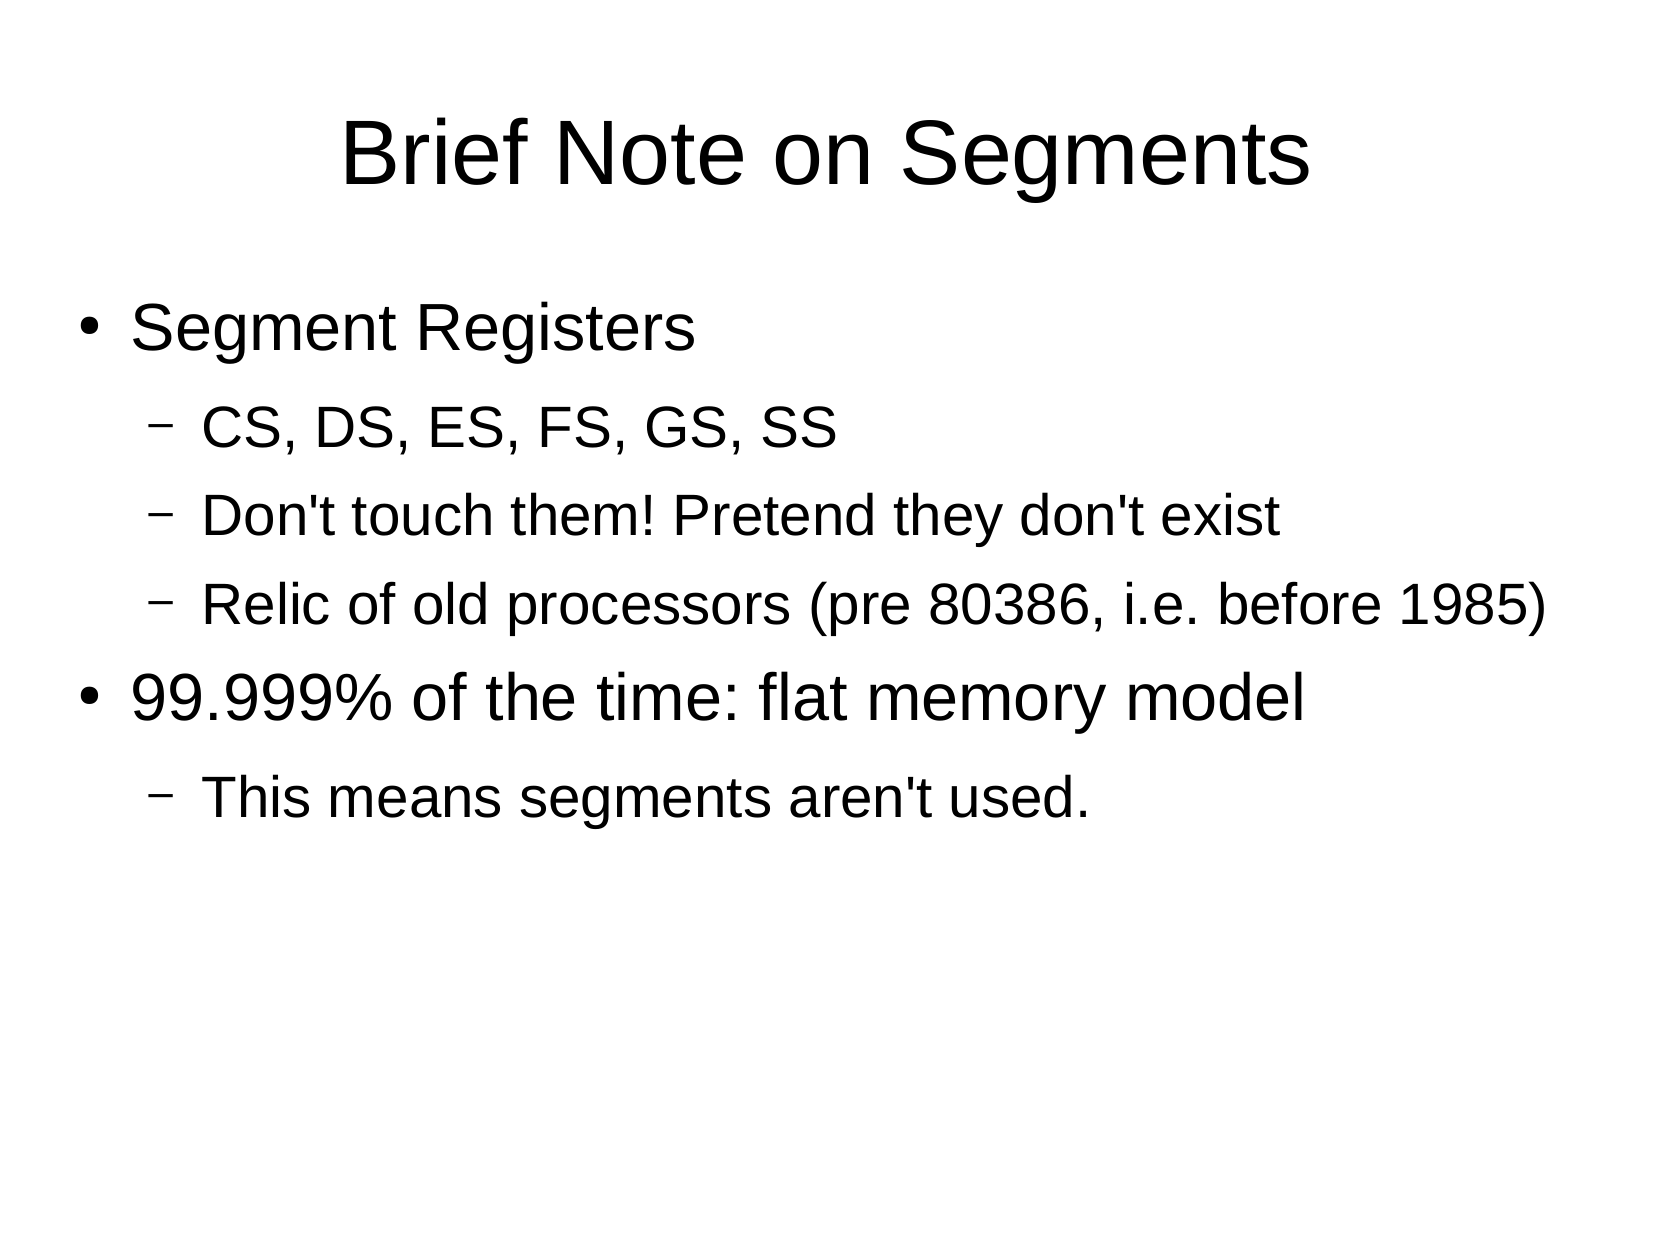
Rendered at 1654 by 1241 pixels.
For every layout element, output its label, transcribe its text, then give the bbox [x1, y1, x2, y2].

title Brief Note on Segments [82, 49, 1571, 257]
list Segment Registers CS, DS, ES, FS, GS, SS Don't touch them! Pretend they don't exist Relic of old processors (pre 80386, i.e. before 1985) 99.999% of the time: flat memory model This means segments aren't used. [60, 290, 1606, 1010]
